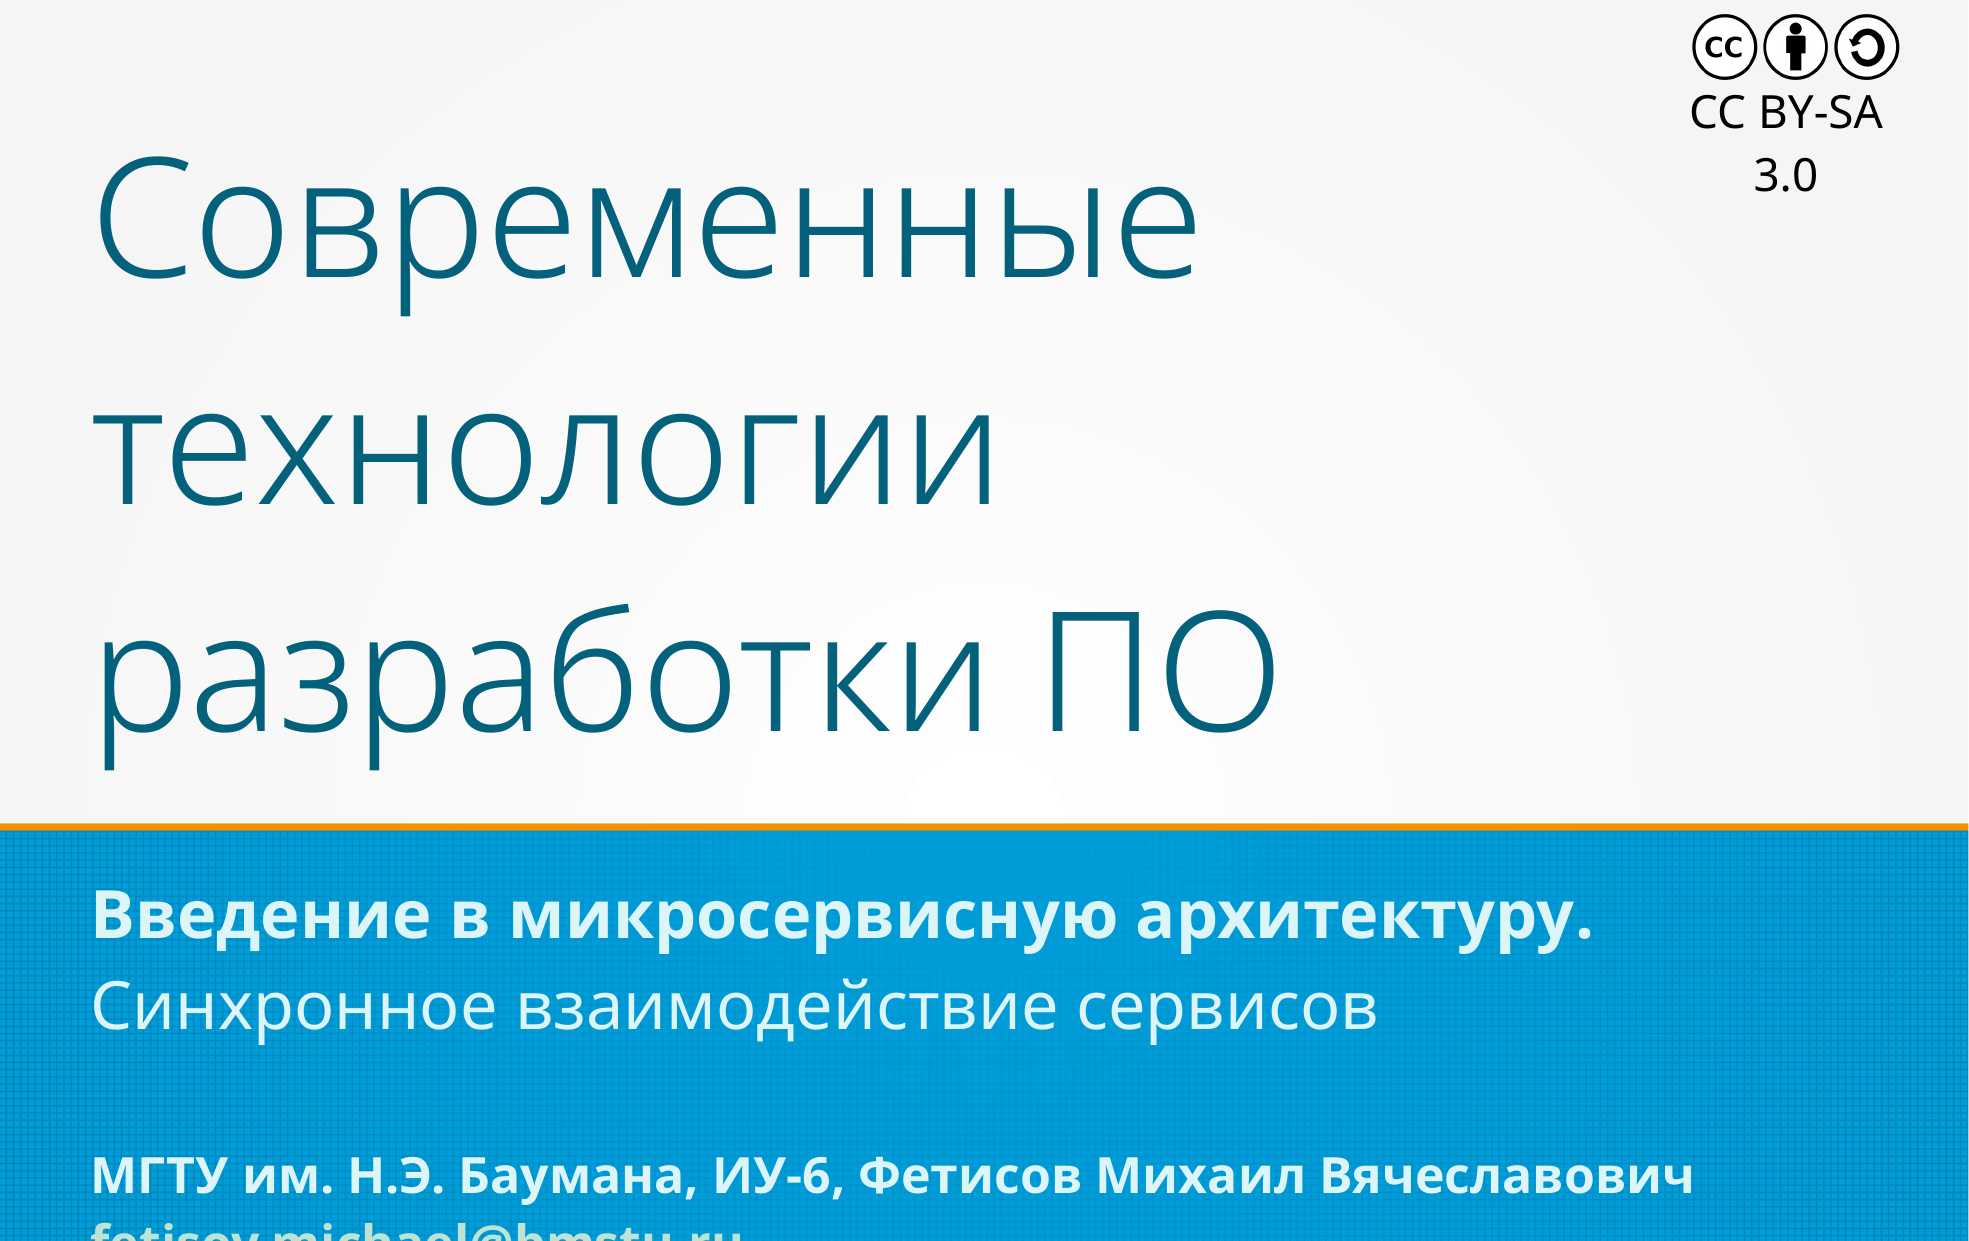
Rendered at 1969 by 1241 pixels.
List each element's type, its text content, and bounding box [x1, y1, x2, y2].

picture [0, 0, 1969, 830]
subtitle Введение в микросервисную архитектуру. Синхронное взаимодействие сервисов МГТУ им. Н.Э. Баумана, ИУ-6, Фетисов Михаил Вячеславович fetisov.michael@bmstu.ru [90, 867, 1969, 1241]
title Современные технологии разработки ПО [90, 49, 1862, 781]
text_box CC BY-SA 3.0 [1683, 78, 1914, 206]
